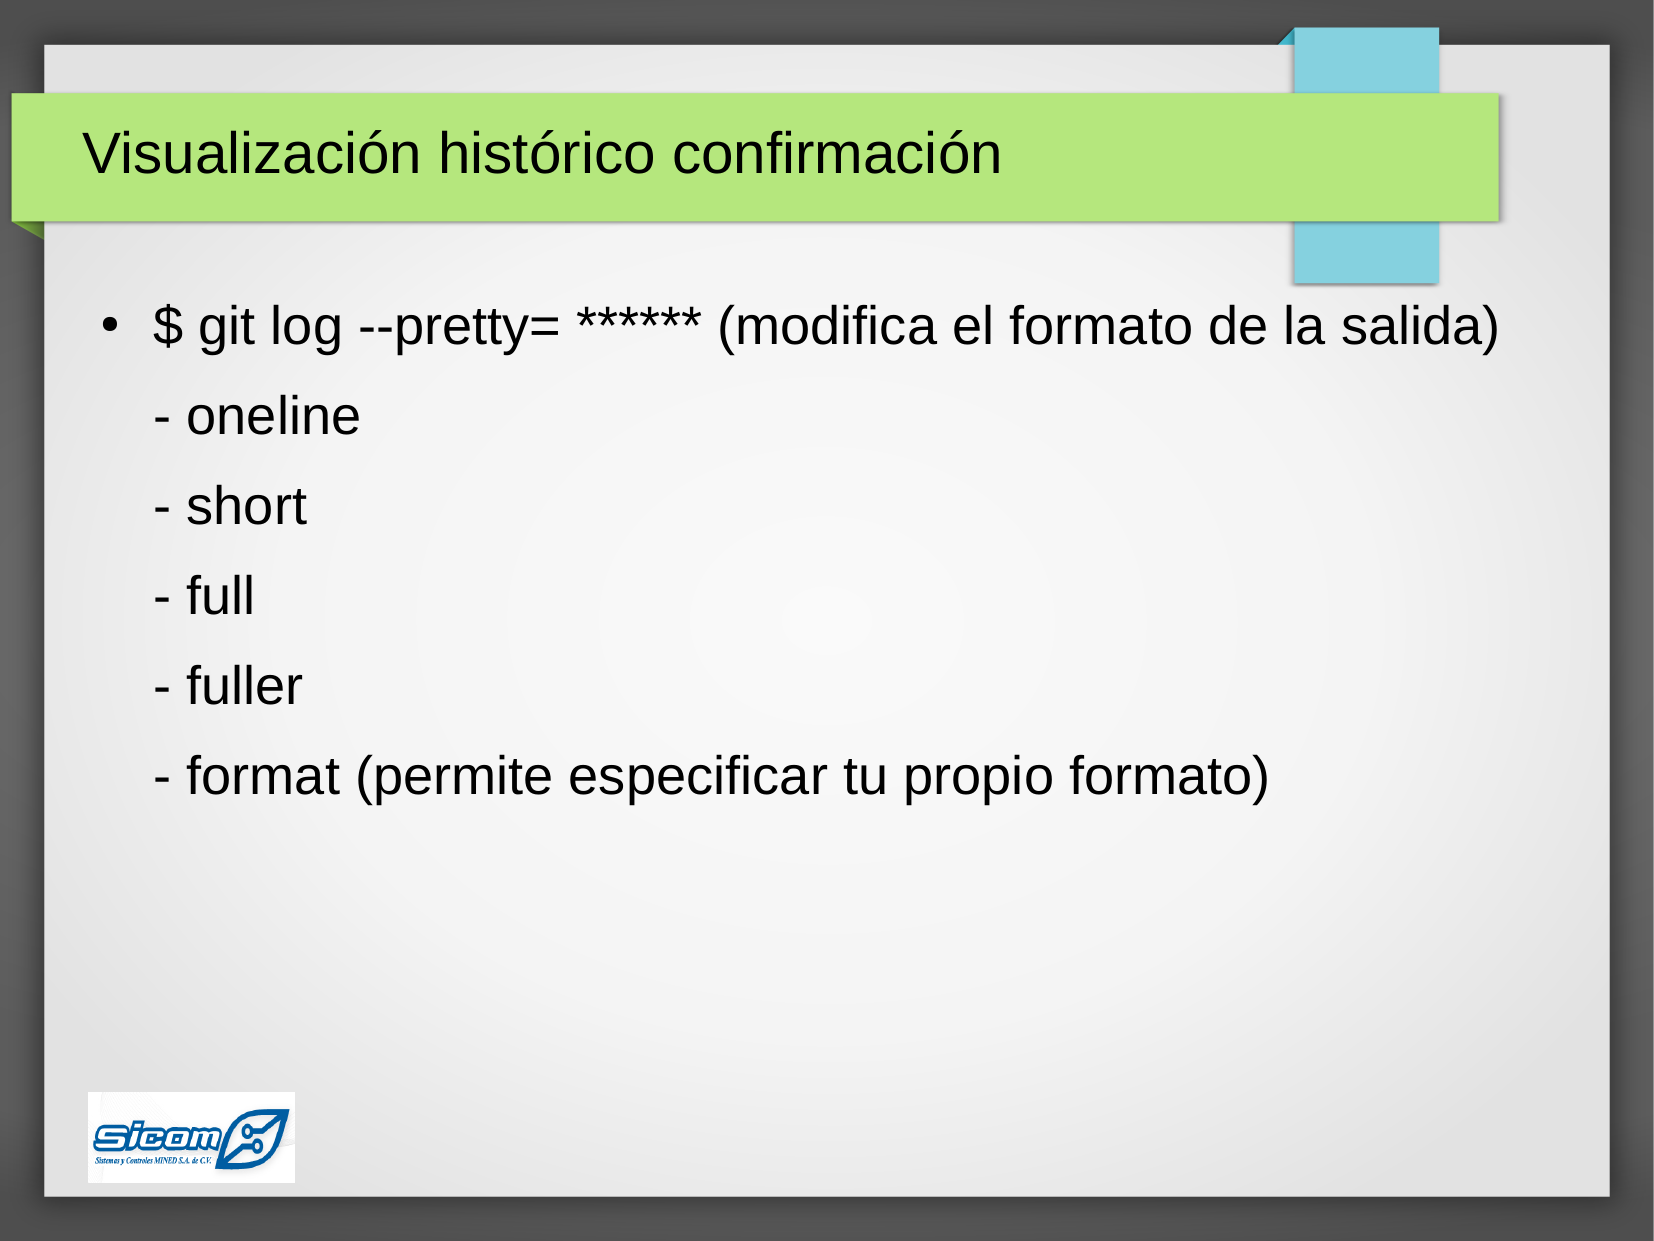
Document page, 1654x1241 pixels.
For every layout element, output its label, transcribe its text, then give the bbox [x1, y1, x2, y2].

picture [0, 0, 1654, 1241]
list $ git log --pretty= ****** (modifica el formato de la salida) - oneline - short - full - fuller - format (permite especificar tu propio formato) [82, 295, 1571, 1015]
title Visualización histórico confirmación [82, 94, 1264, 213]
